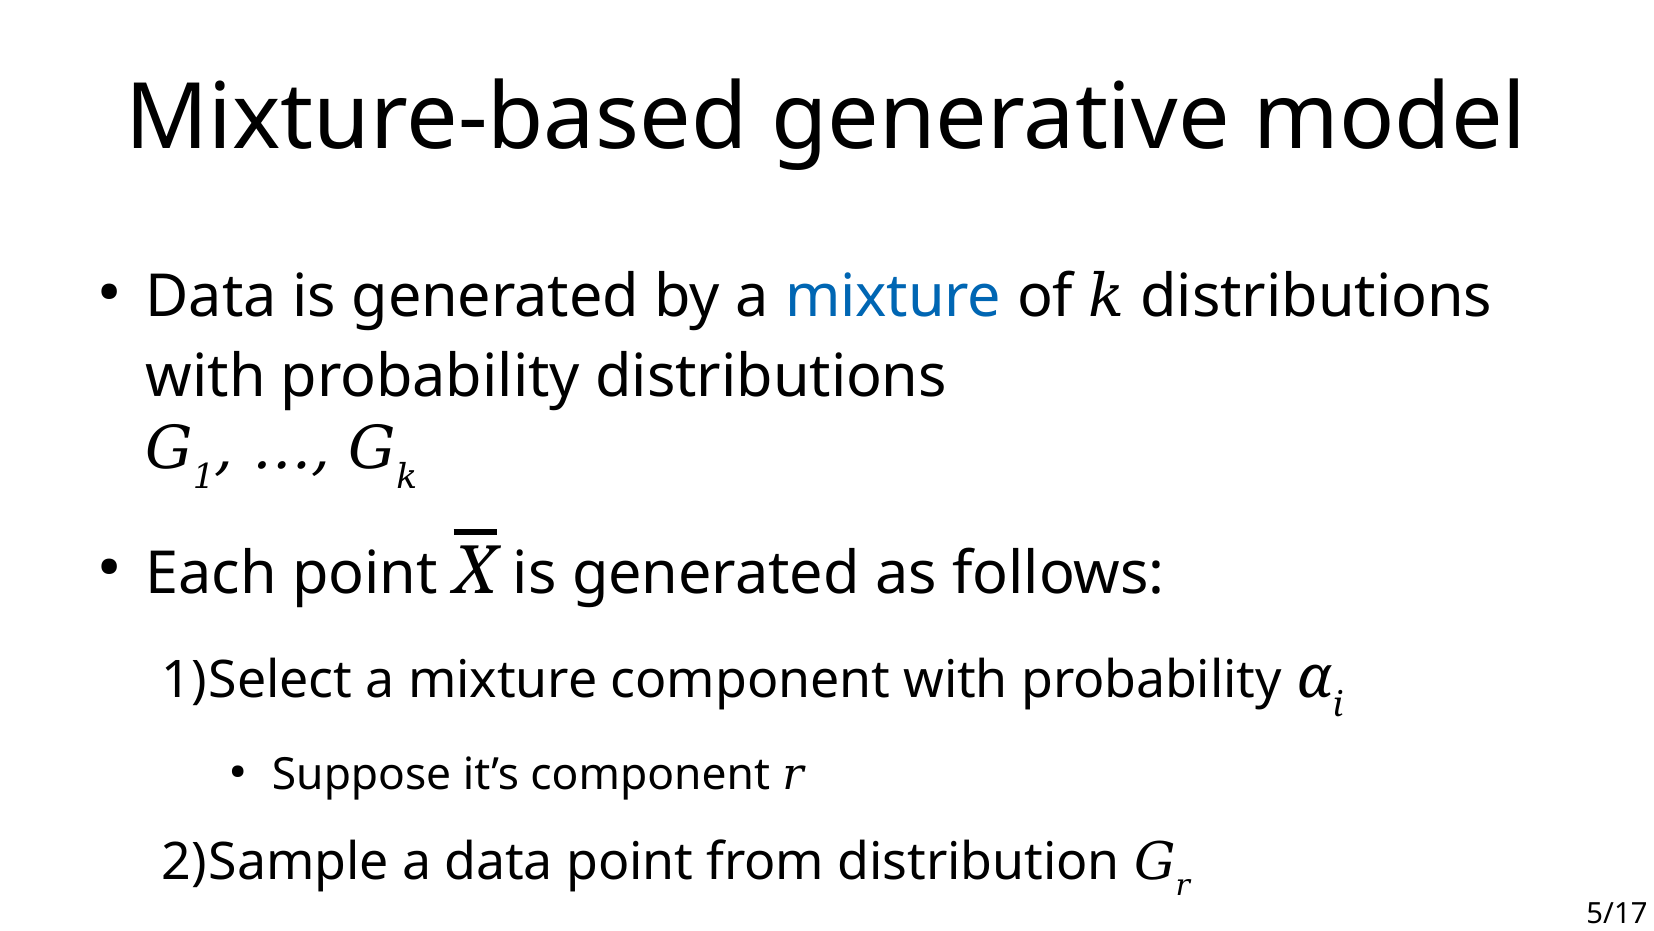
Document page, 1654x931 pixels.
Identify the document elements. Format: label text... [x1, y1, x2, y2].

title Mixture-based generative model [82, 1, 1571, 226]
list Data is generated by a mixture of k distributions with probability distributions G1, …, Gk Each point X is generated as follows: Select a mixture component with probability αi Suppose it’s component r Sample a data point from distribution Gr [82, 253, 1571, 906]
